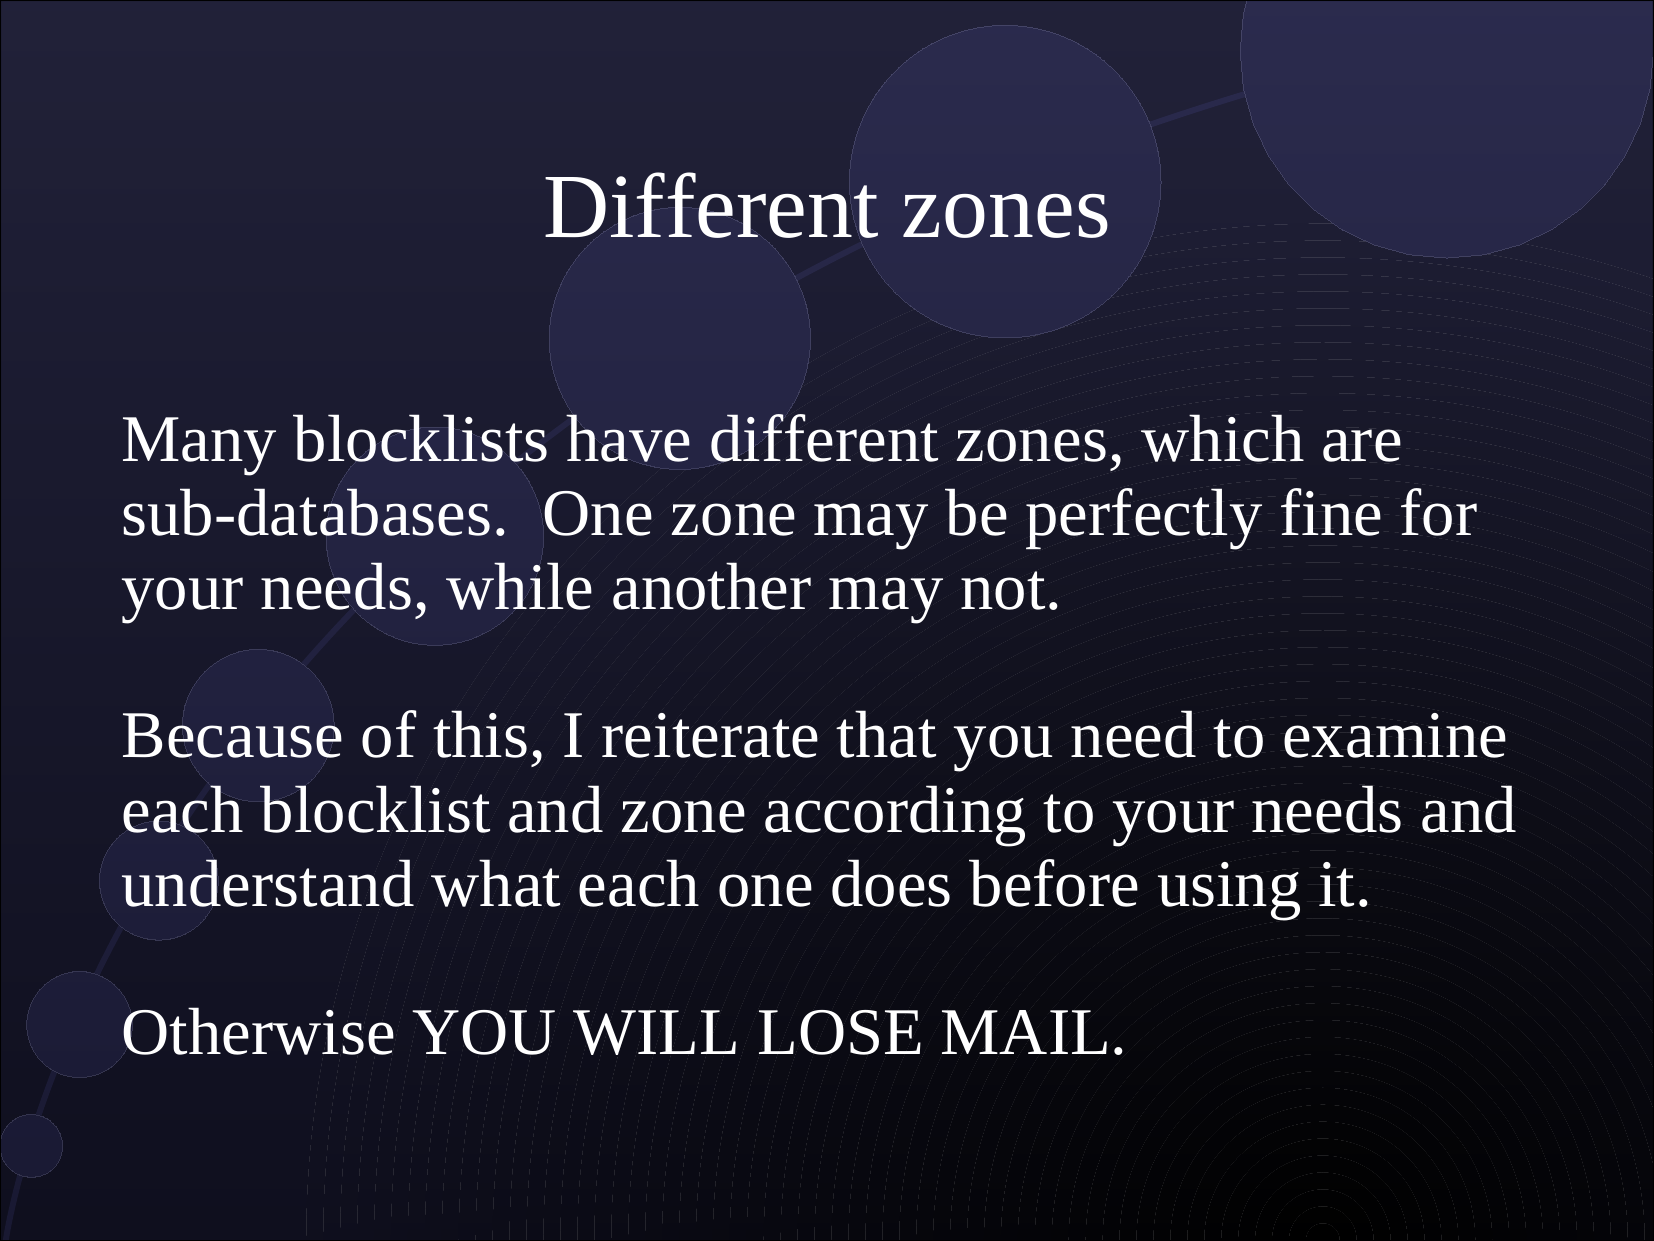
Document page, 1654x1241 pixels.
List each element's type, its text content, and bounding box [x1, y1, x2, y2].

subtitle Many blocklists have different zones, which are sub-databases. One zone may be perfectly fine for your needs, while another may not. Because of this, I reiterate that you need to examine each blocklist and zone according to your needs and understand what each one does before using it. Otherwise YOU WILL LOSE MAIL. [121, 331, 1534, 1140]
title Different zones [121, 102, 1534, 311]
